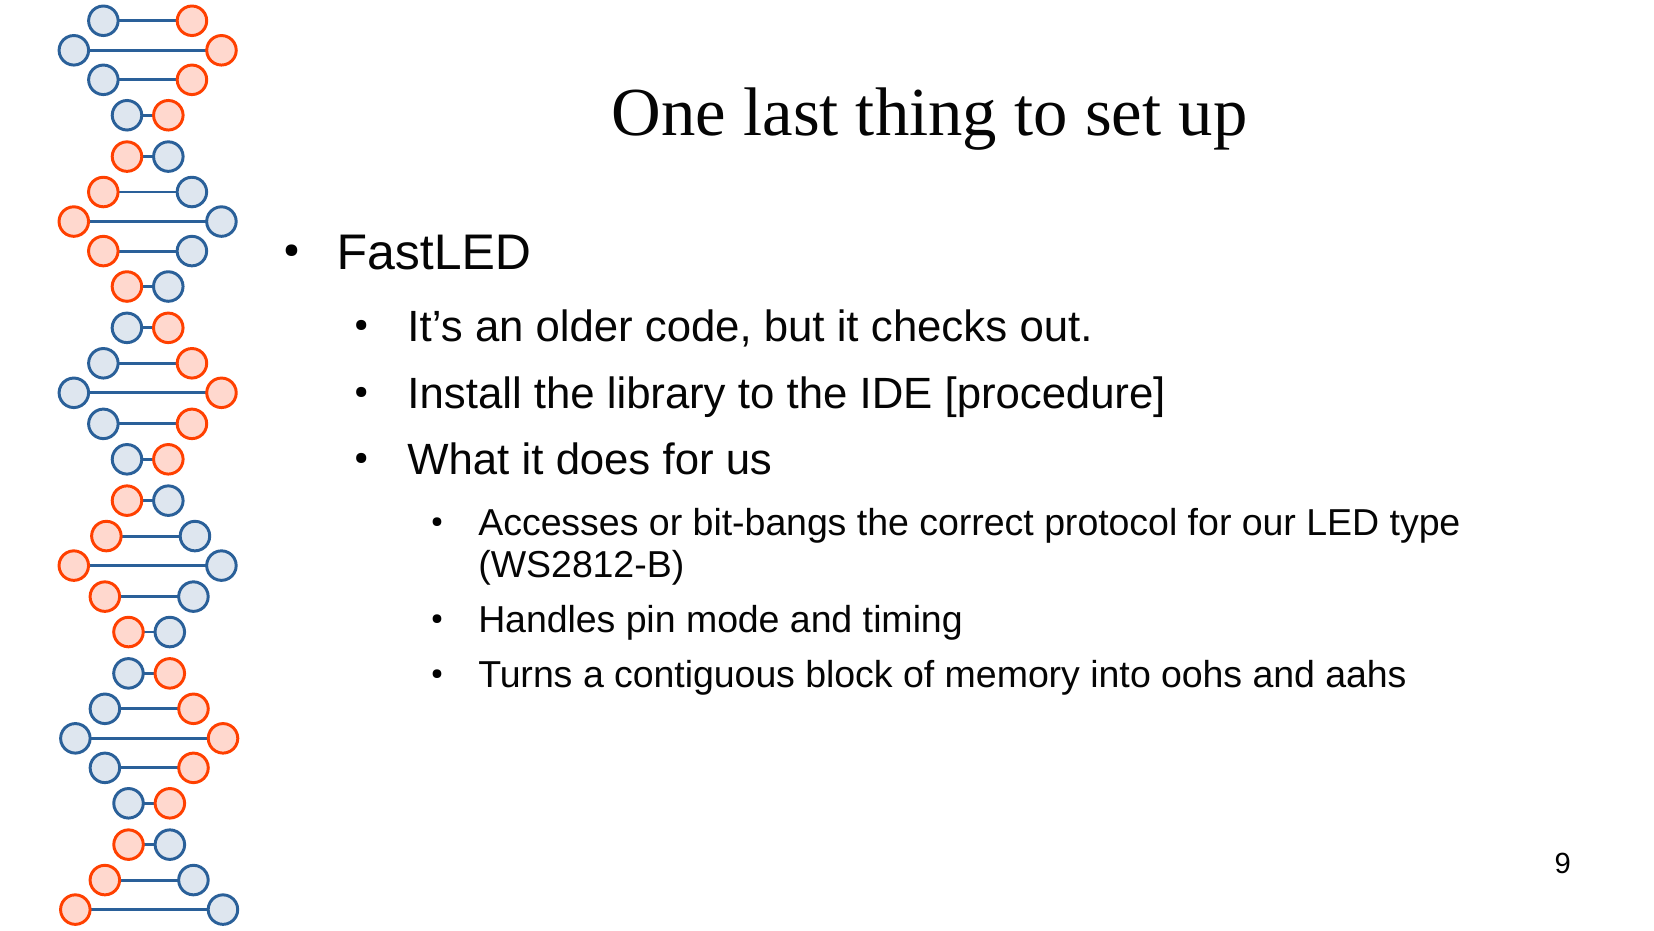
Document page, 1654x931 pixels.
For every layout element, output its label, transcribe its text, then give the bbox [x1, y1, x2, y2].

title One last thing to set up [265, 35, 1595, 189]
list FastLED It’s an older code, but it checks out. Install the library to the IDE [procedure] What it does for us Accesses or bit-bangs the correct protocol for our LED type (WS2812-B) Handles pin mode and timing Turns a contiguous block of memory into oohs and aahs [265, 224, 1595, 764]
